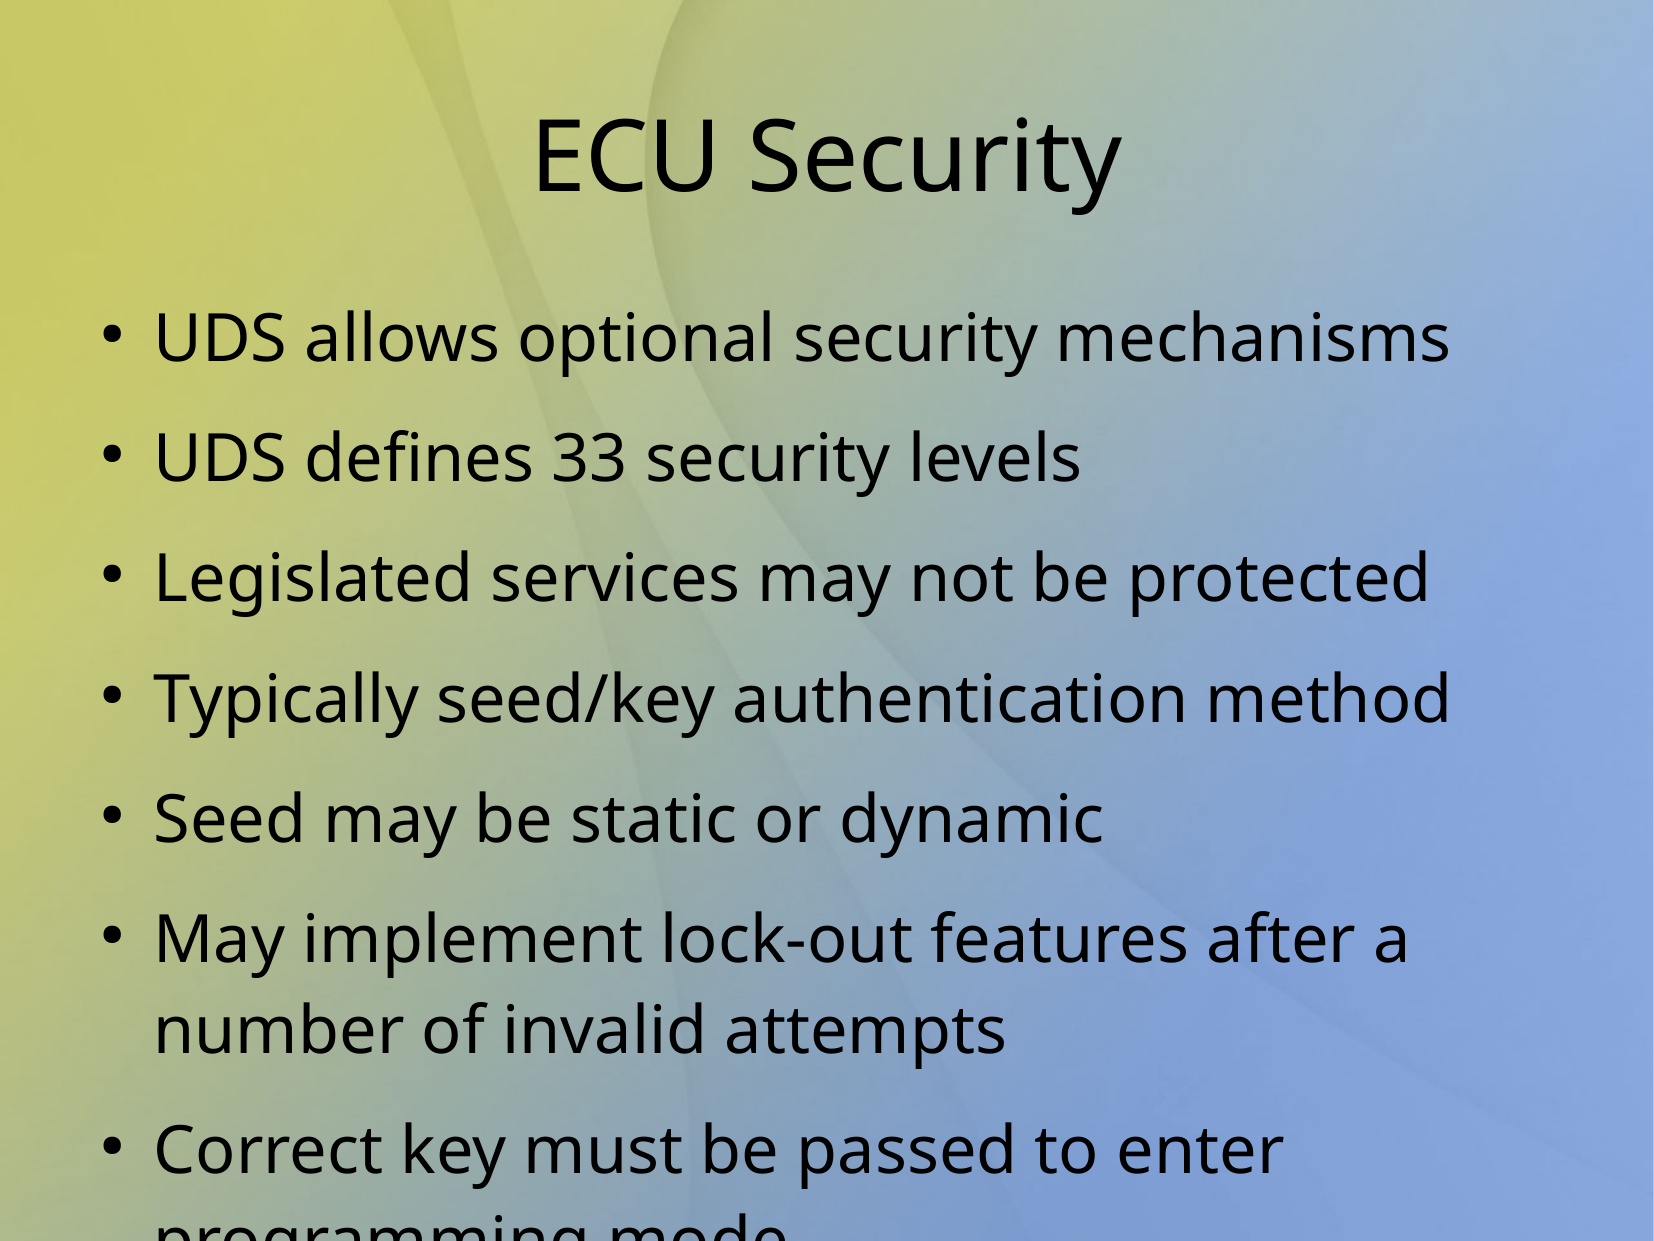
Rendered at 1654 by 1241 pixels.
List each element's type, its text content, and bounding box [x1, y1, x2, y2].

picture [165, 1233, 184, 1241]
picture [720, 1232, 739, 1241]
picture [619, 1233, 635, 1241]
picture [230, 1233, 250, 1241]
picture [440, 1233, 456, 1241]
picture [0, 0, 1654, 1241]
picture [399, 1233, 416, 1241]
picture [761, 1232, 779, 1241]
picture [679, 1233, 699, 1241]
picture [462, 1233, 479, 1241]
picture [520, 1233, 538, 1241]
title ECU Security [82, 49, 1571, 257]
list UDS allows optional security mechanisms UDS defines 33 security levels Legislated services may not be protected Typically seed/key authentication method Seed may be static or dynamic May implement lock-out features after a number of invalid attempts Correct key must be passed to enter programming mode [82, 290, 1571, 1201]
picture [559, 1233, 578, 1241]
picture [641, 1233, 658, 1241]
picture [271, 1233, 290, 1241]
picture [377, 1233, 393, 1241]
